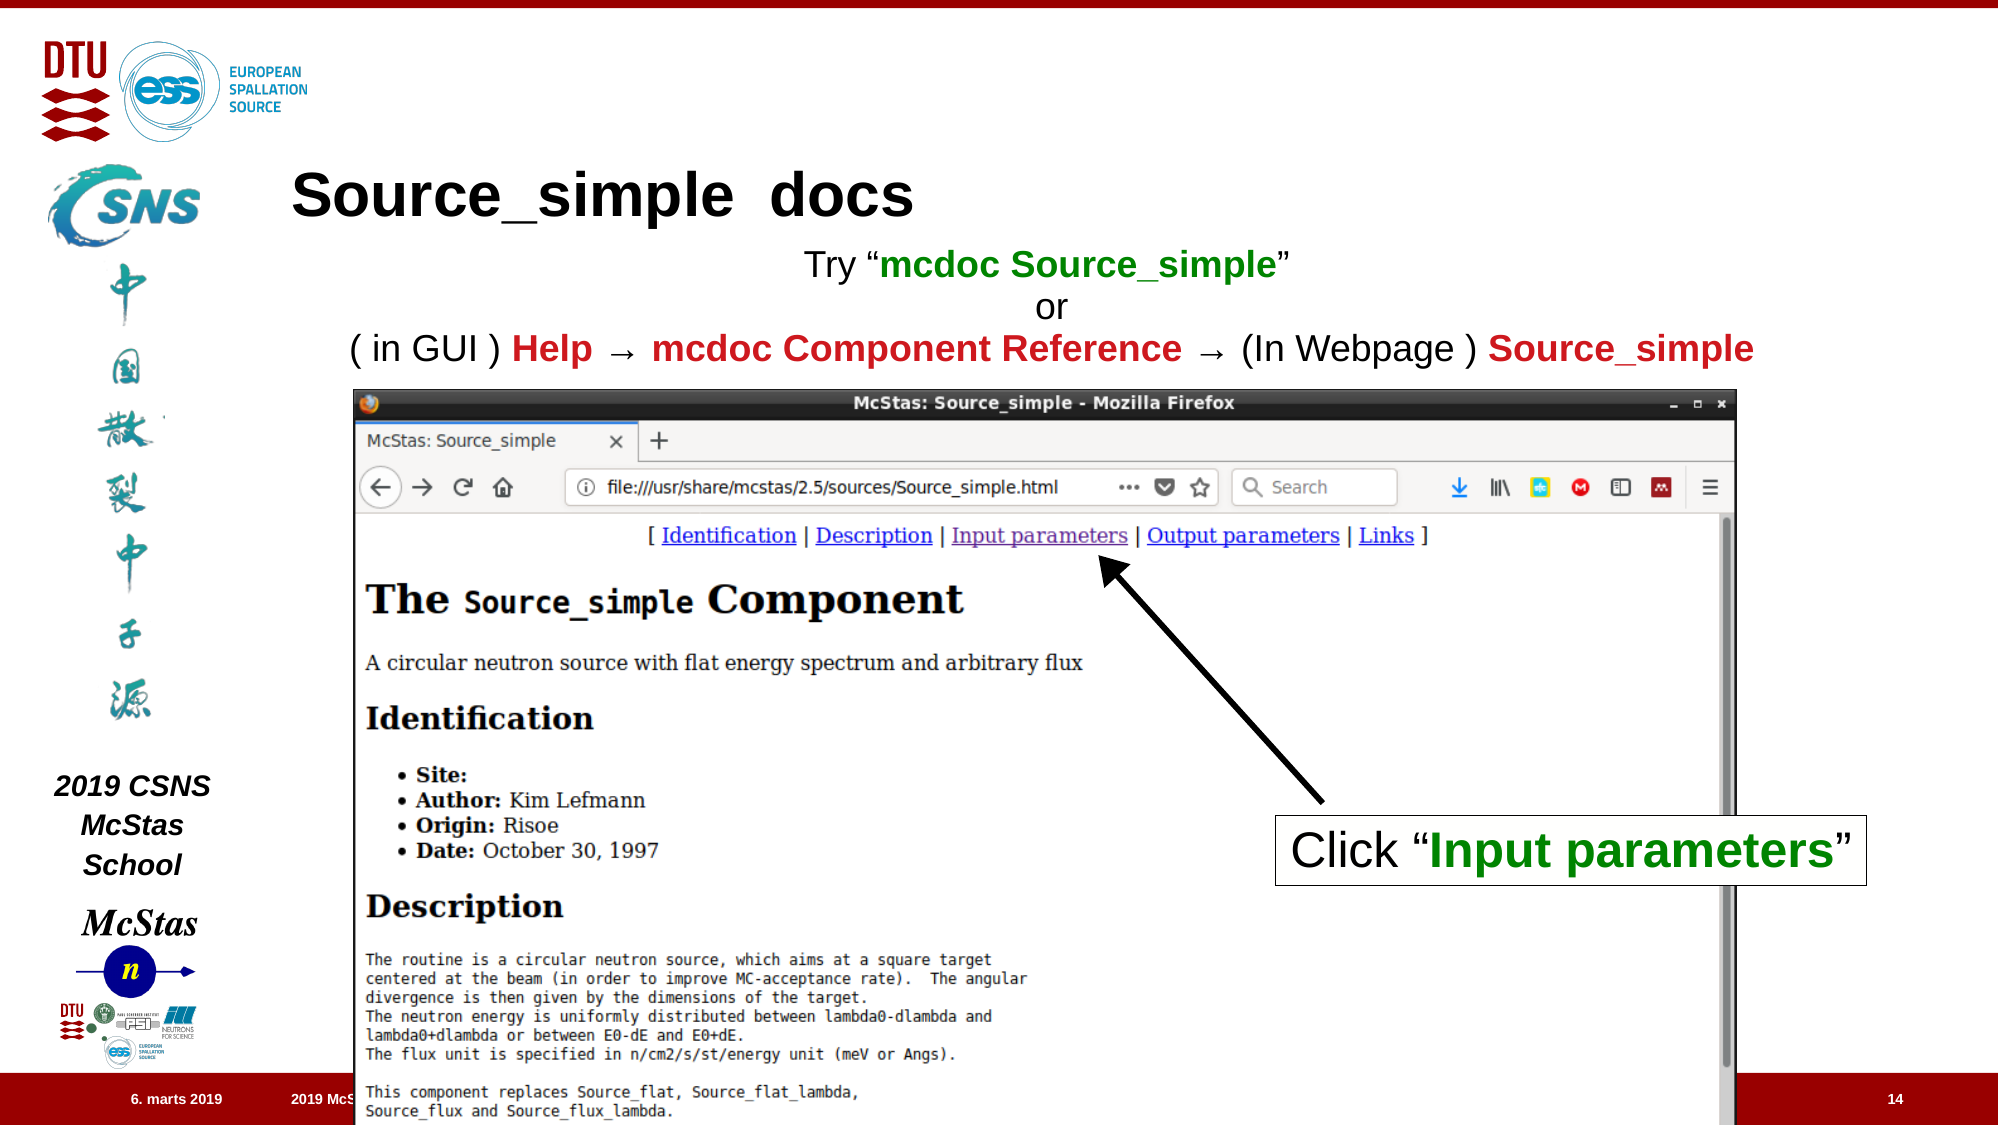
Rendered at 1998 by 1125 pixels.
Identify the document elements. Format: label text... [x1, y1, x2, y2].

picture [116, 1013, 160, 1030]
picture [86, 1003, 197, 1069]
picture [353, 389, 1737, 1125]
picture [59, 908, 213, 999]
text_box Try “mcdoc Source_simple” or ( in GUI ) Help → mcdoc Component Reference → (In Webpage ) Source_simple [236, 236, 1878, 378]
text_box Click “Input parameters” [1275, 815, 1867, 886]
picture [119, 41, 307, 142]
picture [48, 162, 209, 744]
title Source_simple docs [291, 69, 1819, 230]
slide_number <number> [1887, 1088, 1909, 1110]
